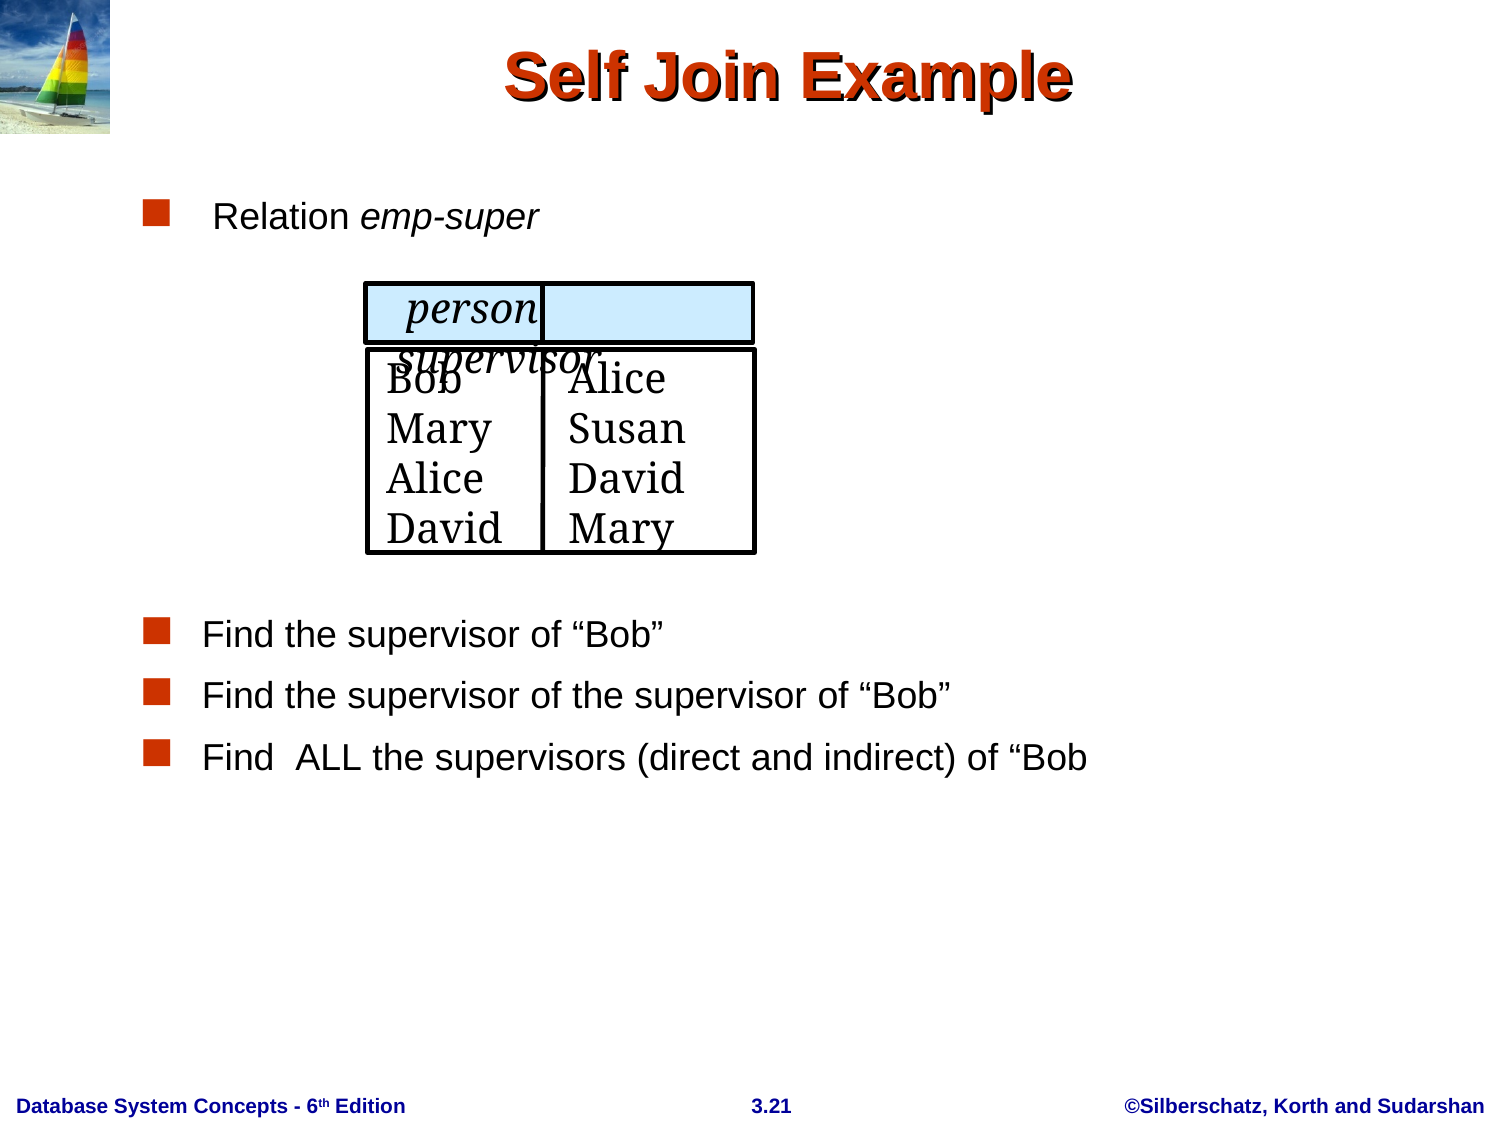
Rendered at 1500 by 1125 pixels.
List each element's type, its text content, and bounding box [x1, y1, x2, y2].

text_box Relation emp-super [130, 184, 1285, 265]
text_box person supervisor [380, 274, 767, 390]
text_box Bob Alice Mary Susan Alice David David Mary [371, 343, 754, 560]
picture [0, 0, 110, 134]
title Self Join Example [125, 19, 1451, 120]
text_box [365, 283, 380, 343]
text_box [367, 349, 371, 553]
text_box Find the supervisor of “Bob” Find the supervisor of the supervisor of “Bob” Find ALL the supervisors (direct and indirect) of “Bob [131, 602, 1492, 786]
